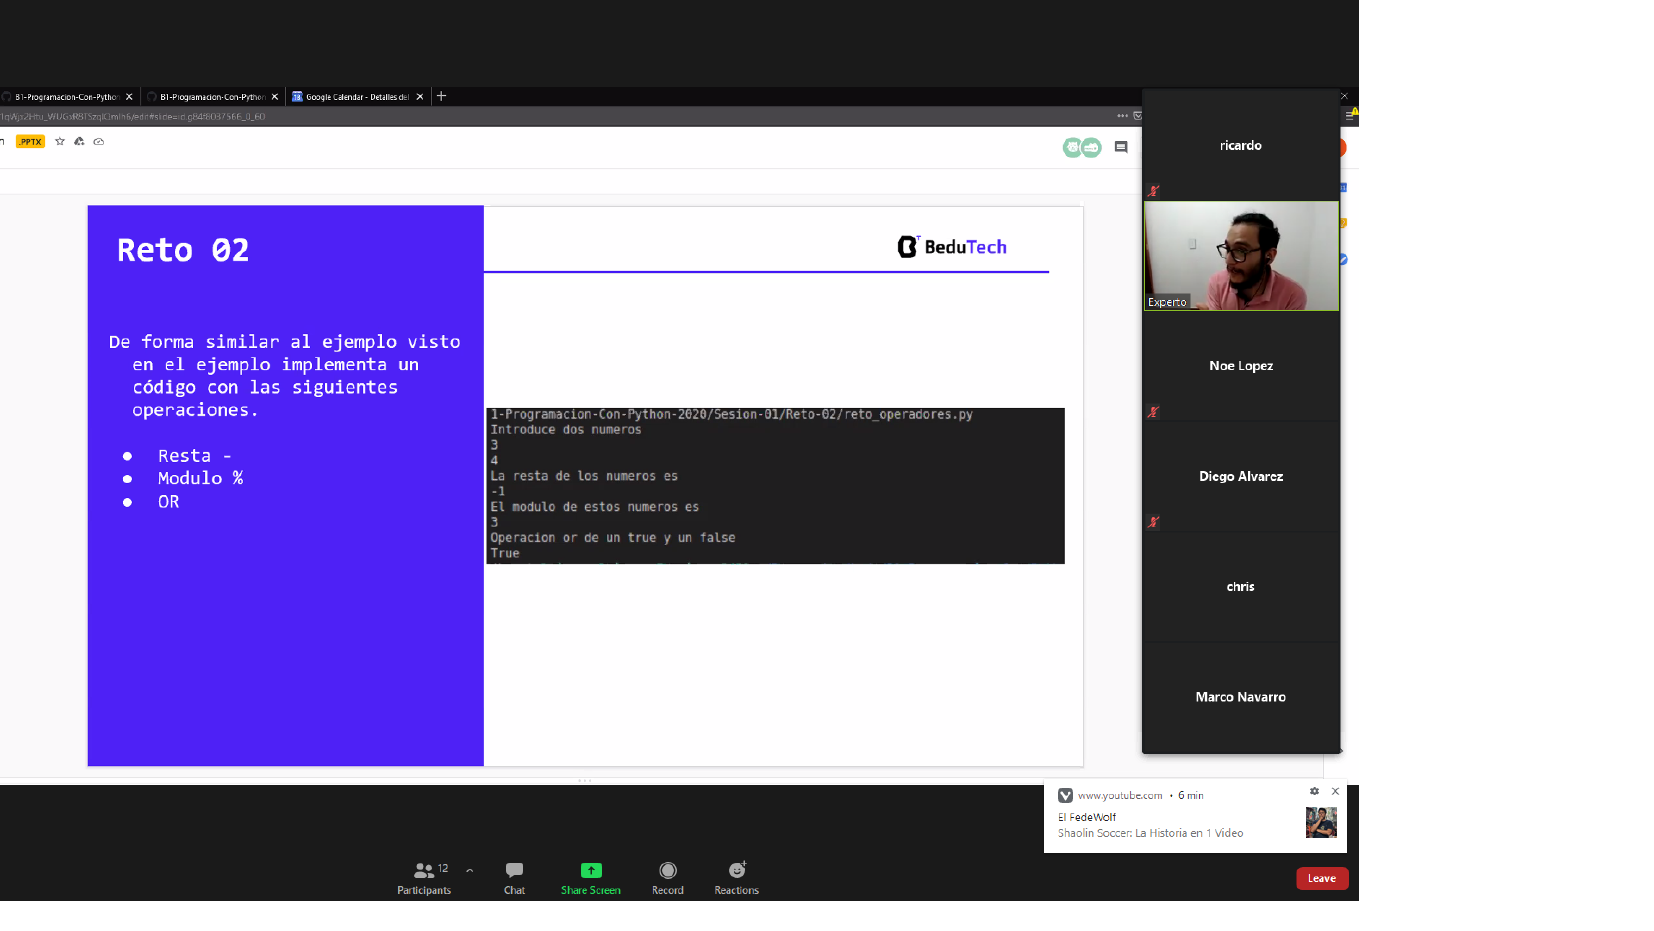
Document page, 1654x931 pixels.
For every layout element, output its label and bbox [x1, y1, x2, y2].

picture [0, 0, 1359, 901]
